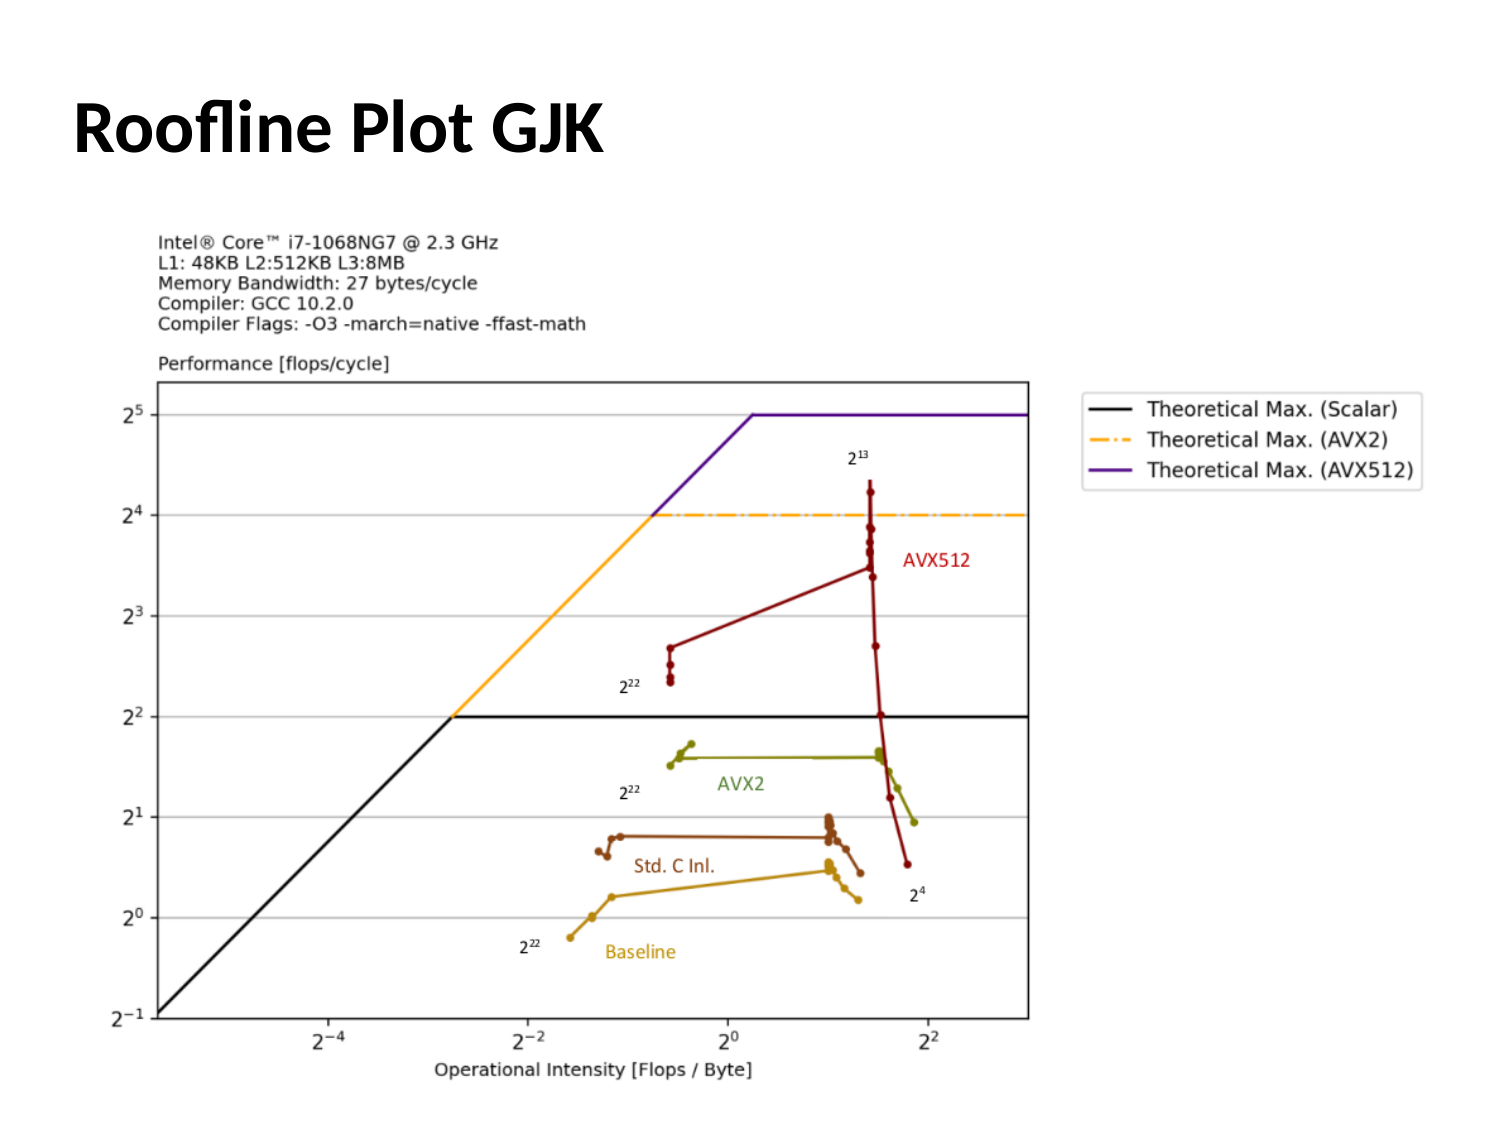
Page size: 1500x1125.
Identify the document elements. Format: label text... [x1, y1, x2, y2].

title Roofline Plot GJK [58, 62, 1425, 188]
picture [90, 217, 1441, 1105]
